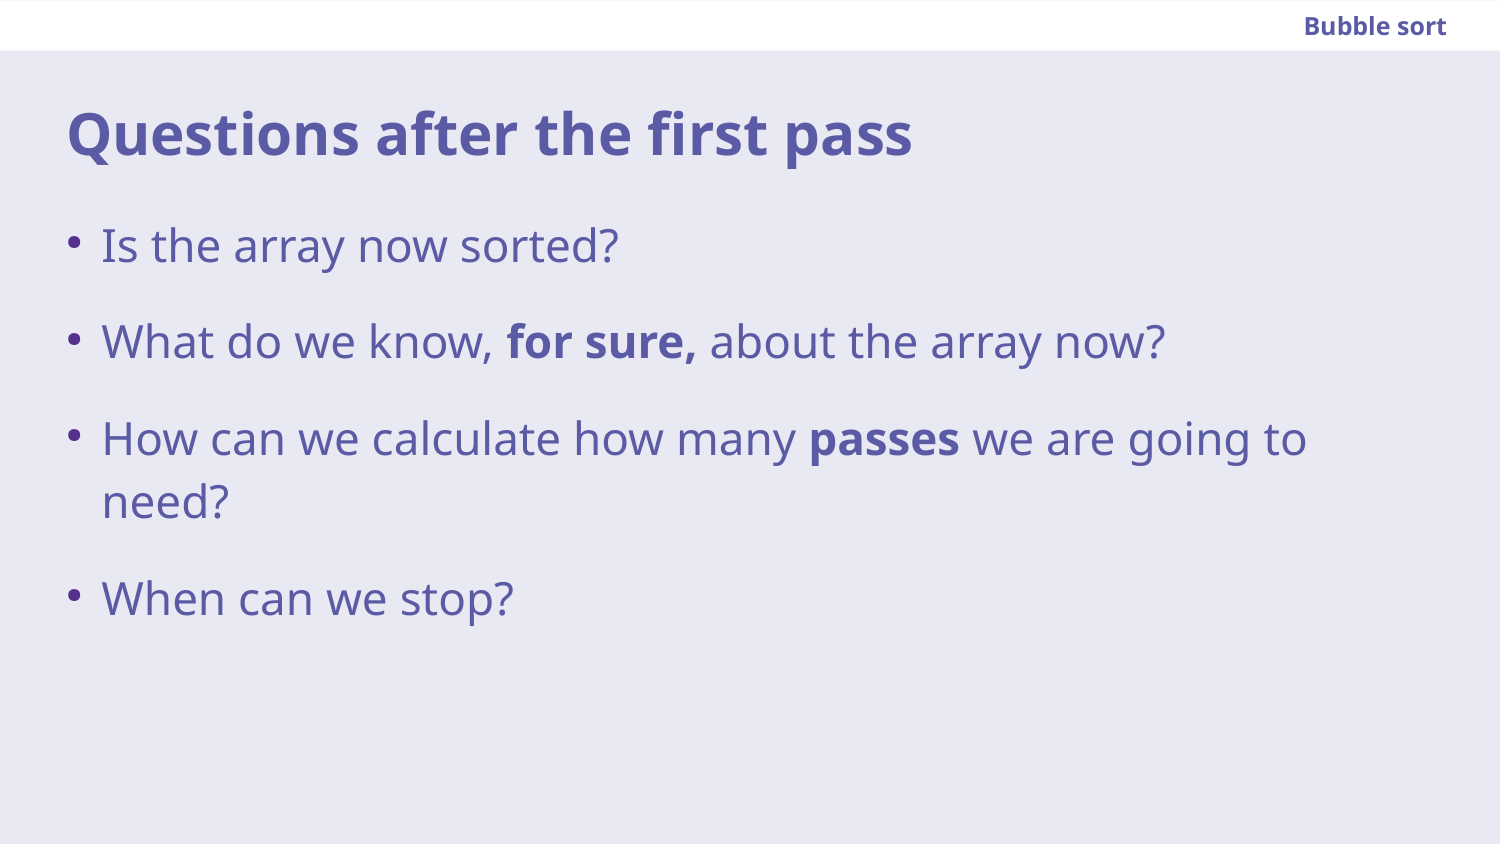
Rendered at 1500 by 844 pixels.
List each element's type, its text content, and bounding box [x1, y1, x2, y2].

subtitle Bubble sort [862, 0, 1448, 52]
text_box Is the array now sorted? What do we know, for sure, about the array now? How can we calculate how many passes we are going to need? When can we stop? [50, 193, 1449, 762]
text_box Questions after the first pass [51, 74, 1441, 191]
